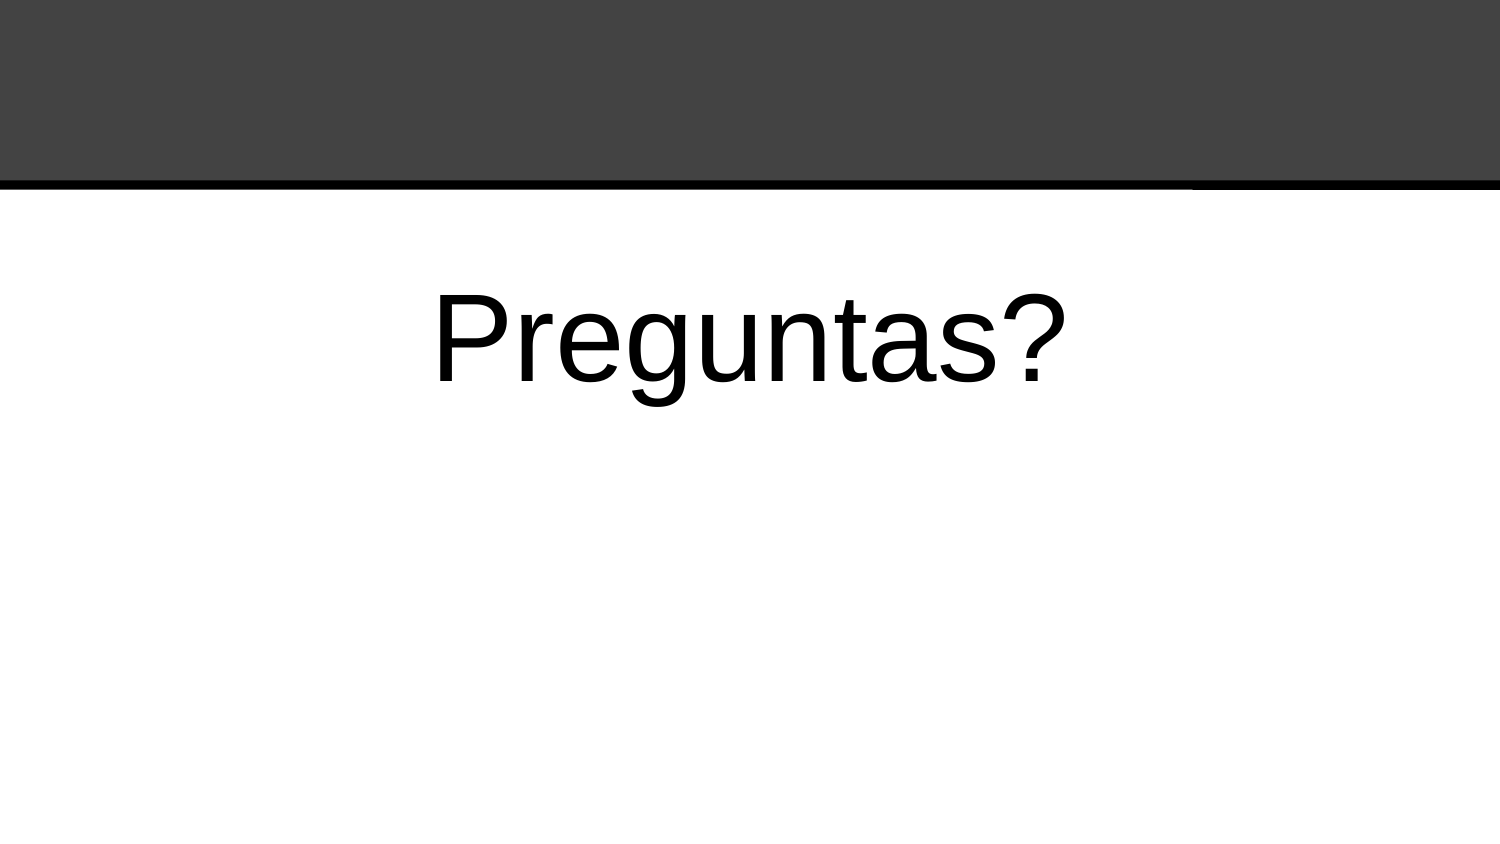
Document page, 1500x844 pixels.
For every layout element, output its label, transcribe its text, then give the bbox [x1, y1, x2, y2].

text_box Preguntas? [75, 196, 1425, 808]
